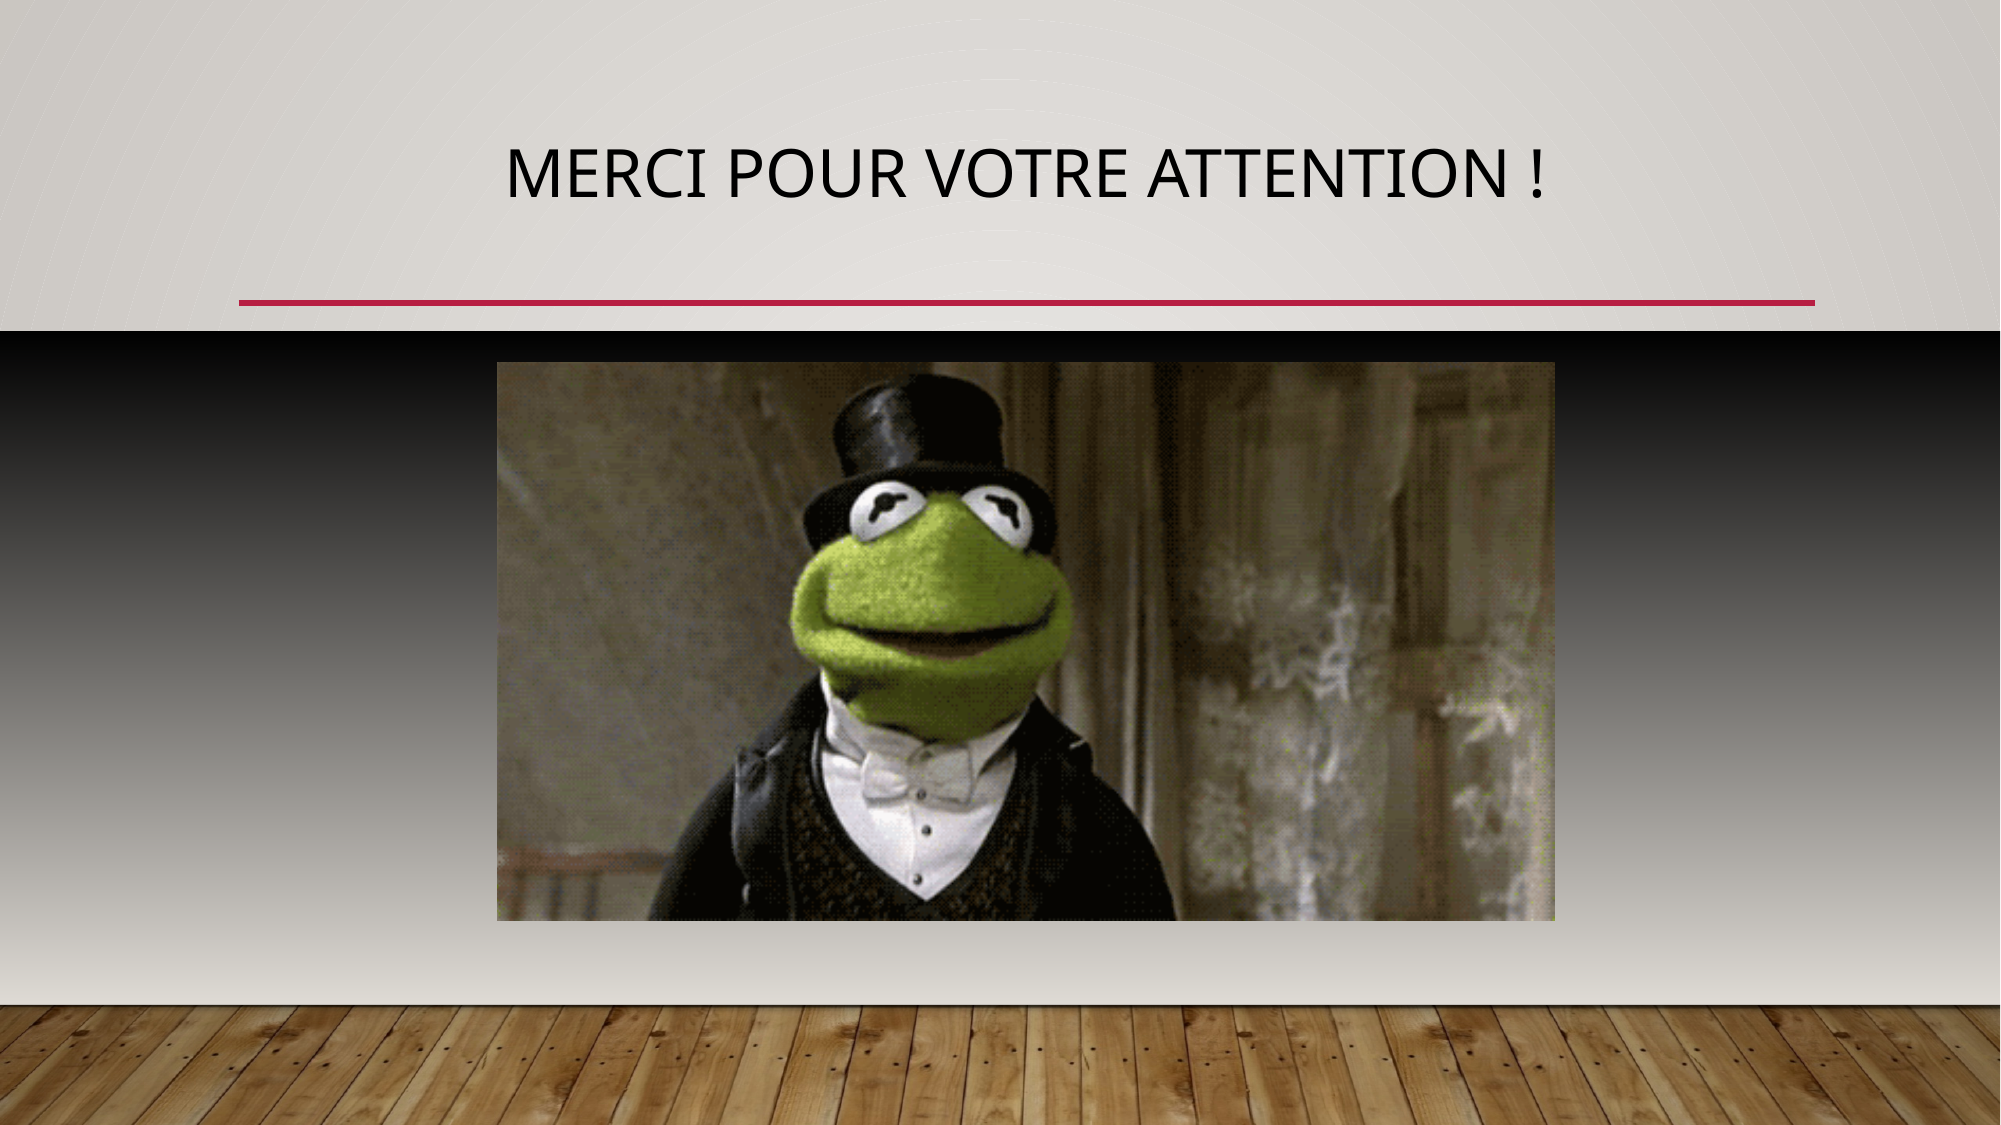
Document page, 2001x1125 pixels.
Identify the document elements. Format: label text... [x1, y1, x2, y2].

picture [497, 362, 1555, 921]
title Merci pour votre attention ! [238, 131, 1814, 305]
